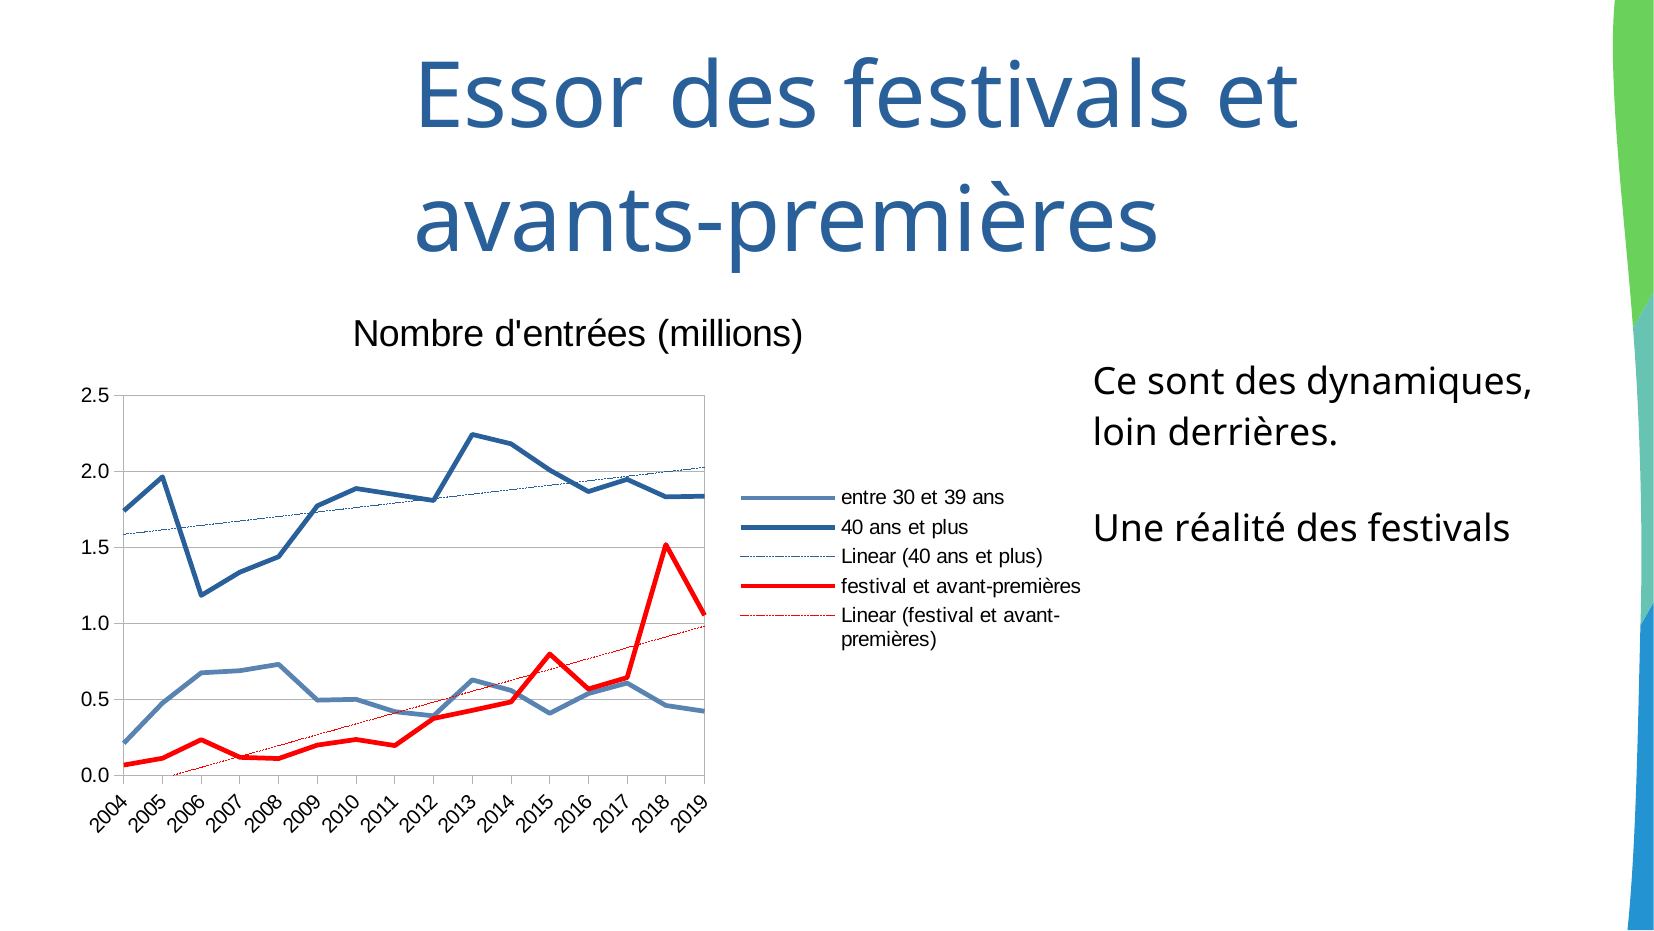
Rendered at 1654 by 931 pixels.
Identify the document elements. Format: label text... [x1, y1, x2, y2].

chart [60, 288, 1101, 849]
text_box Ce sont des dynamiques, loin derrières. [1092, 354, 1565, 473]
text_box Une réalité des festivals [1092, 501, 1536, 554]
title Essor des festivals et avants-premières [271, 29, 1477, 279]
